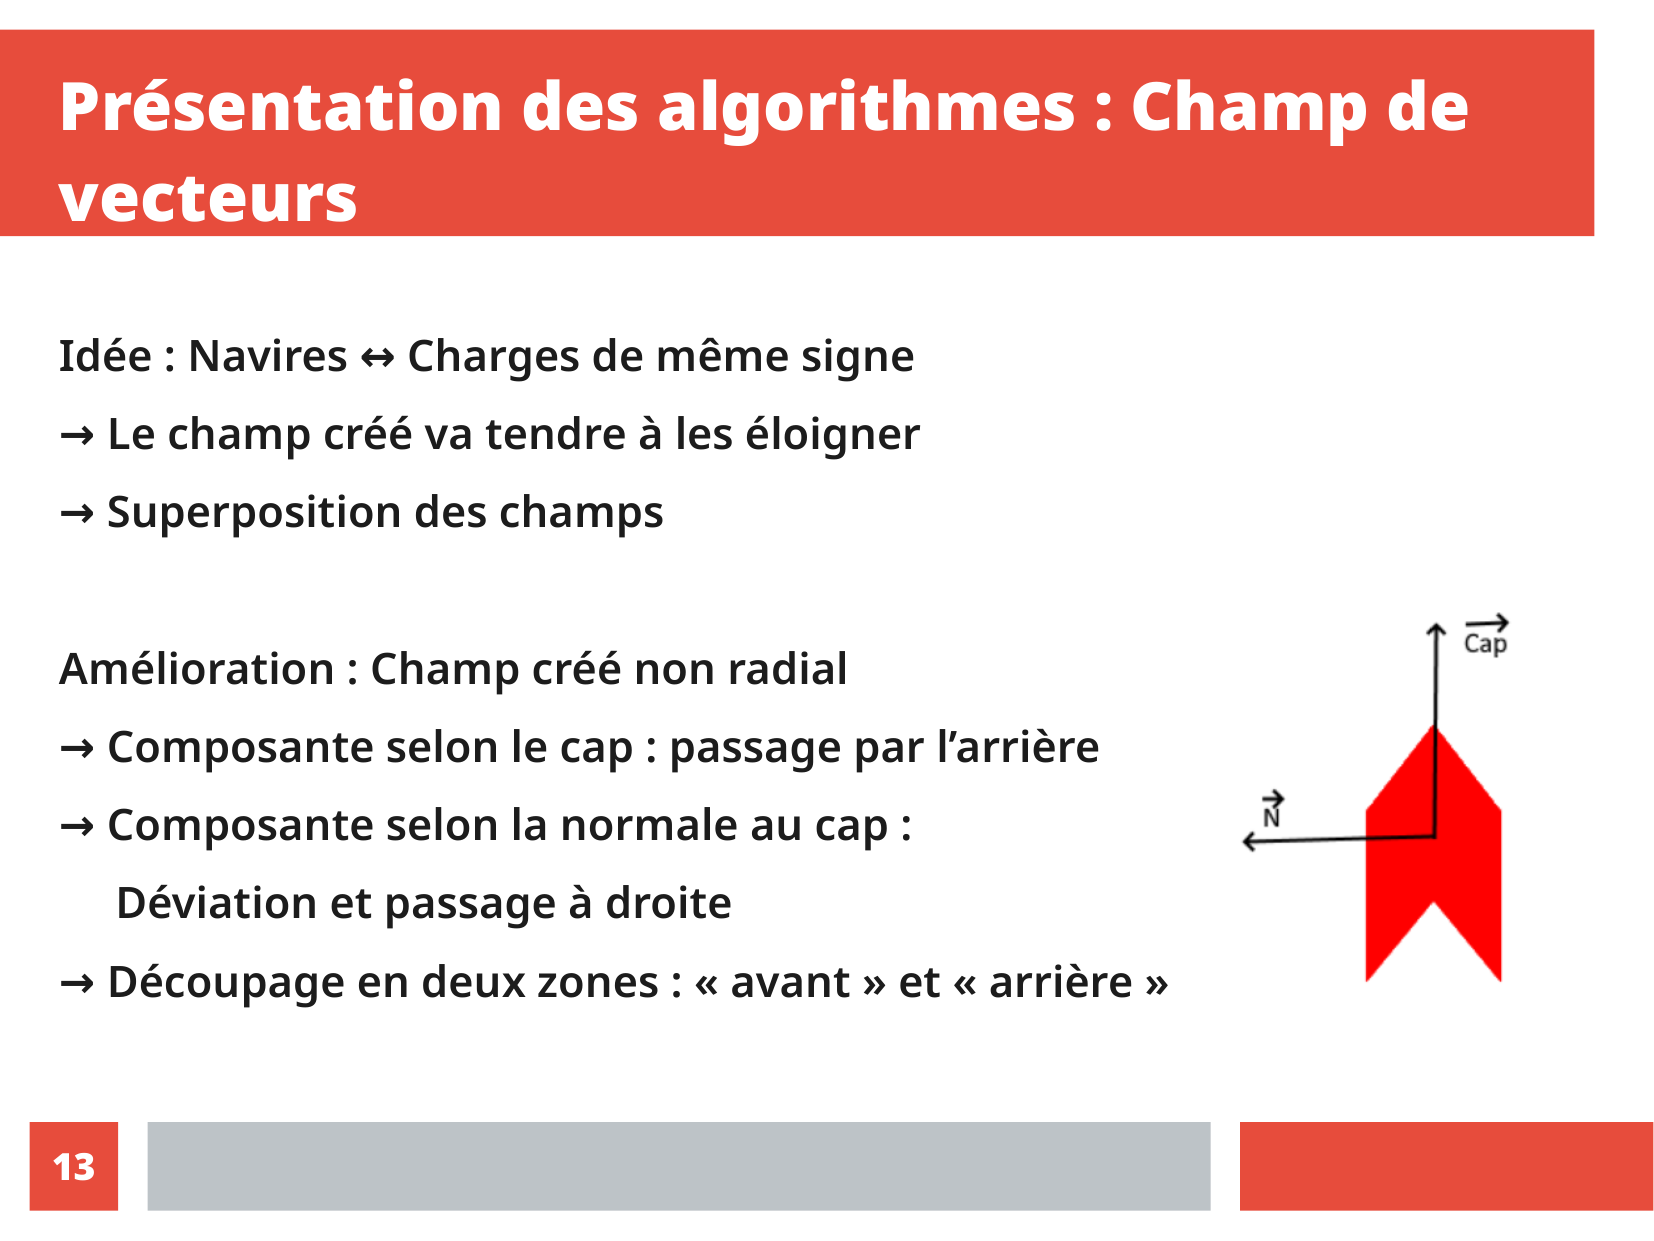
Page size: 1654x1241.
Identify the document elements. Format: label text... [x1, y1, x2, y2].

list Idée : Navires ↔ Charges de même signe → Le champ créé va tendre à les éloigner → Superposition des champs Amélioration : Champ créé non radial → Composante selon le cap : passage par l’arrière → Composante selon la normale au cap : Déviation et passage à droite → Découpage en deux zones : « avant » et « arrière » [59, 324, 1565, 1093]
title Présentation des algorithmes : Champ de vecteurs [59, 59, 1595, 207]
picture [1197, 555, 1644, 1062]
